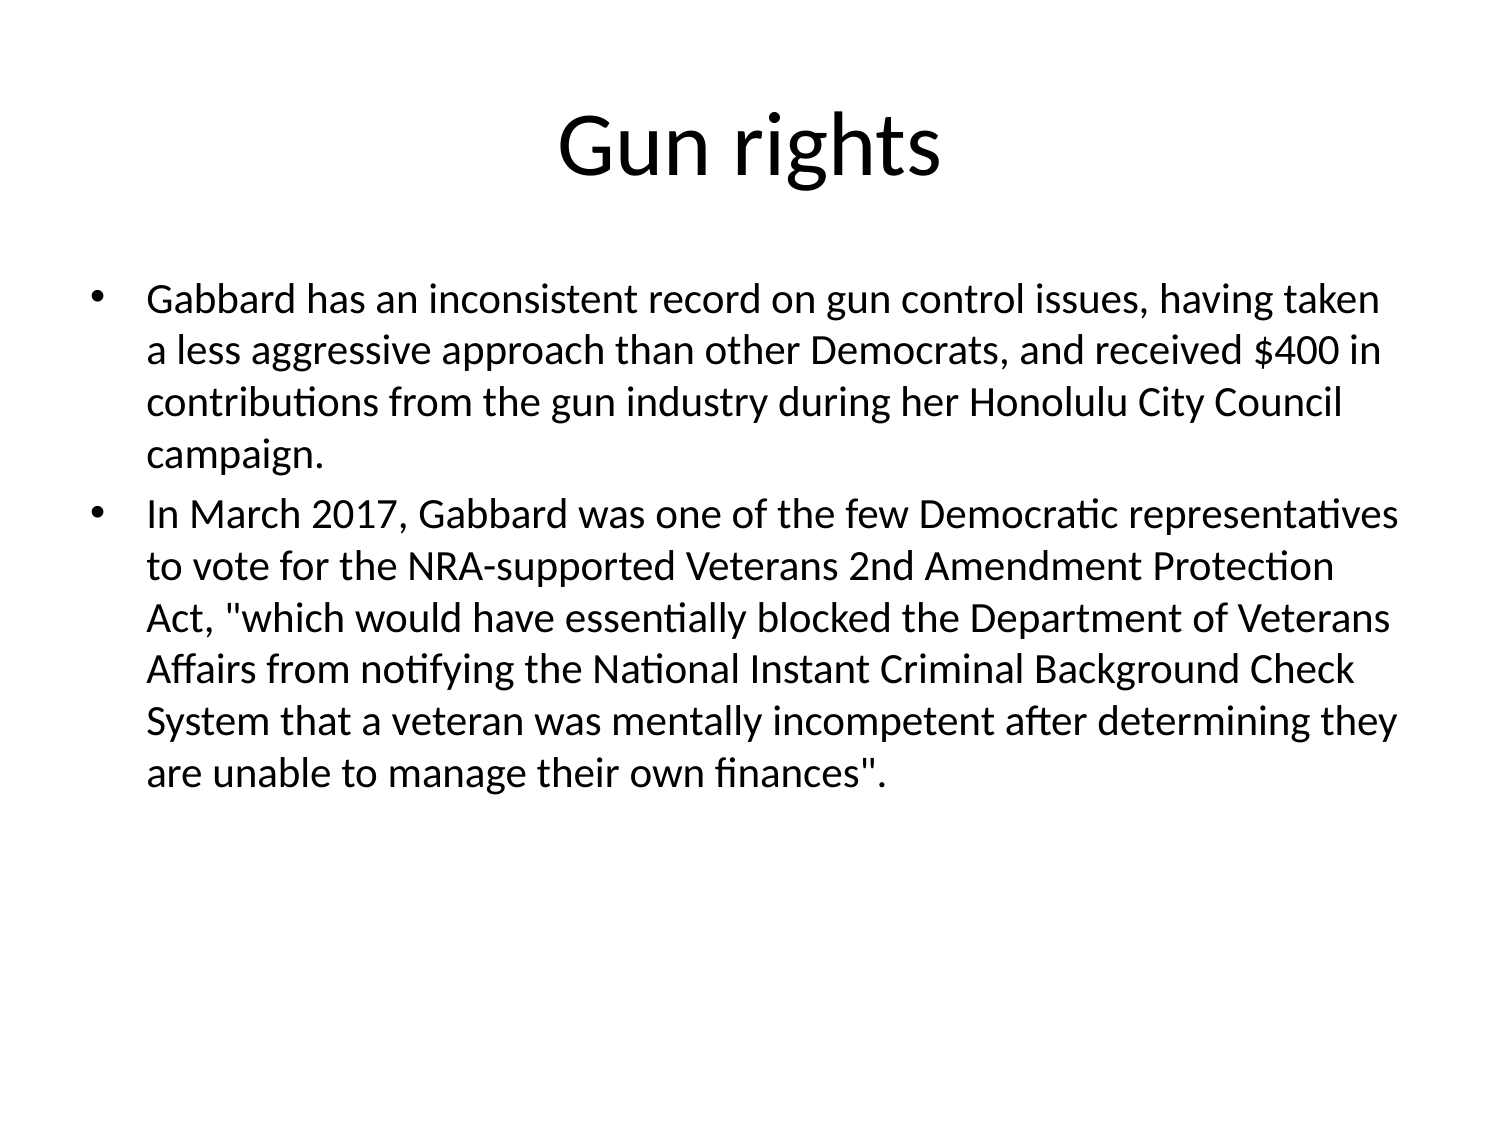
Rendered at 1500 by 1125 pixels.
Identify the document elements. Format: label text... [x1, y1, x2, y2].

list Gabbard has an inconsistent record on gun control issues, having taken a less aggressive approach than other Democrats, and received $400 in contributions from the gun industry during her Honolulu City Council campaign. In March 2017, Gabbard was one of the few Democratic representatives to vote for the NRA-supported Veterans 2nd Amendment Protection Act, "which would have essentially blocked the Department of Veterans Affairs from notifying the National Instant Criminal Background Check System that a veteran was mentally incompetent after determining they are unable to manage their own finances". [75, 262, 1425, 1005]
title Gun rights [75, 45, 1425, 233]
